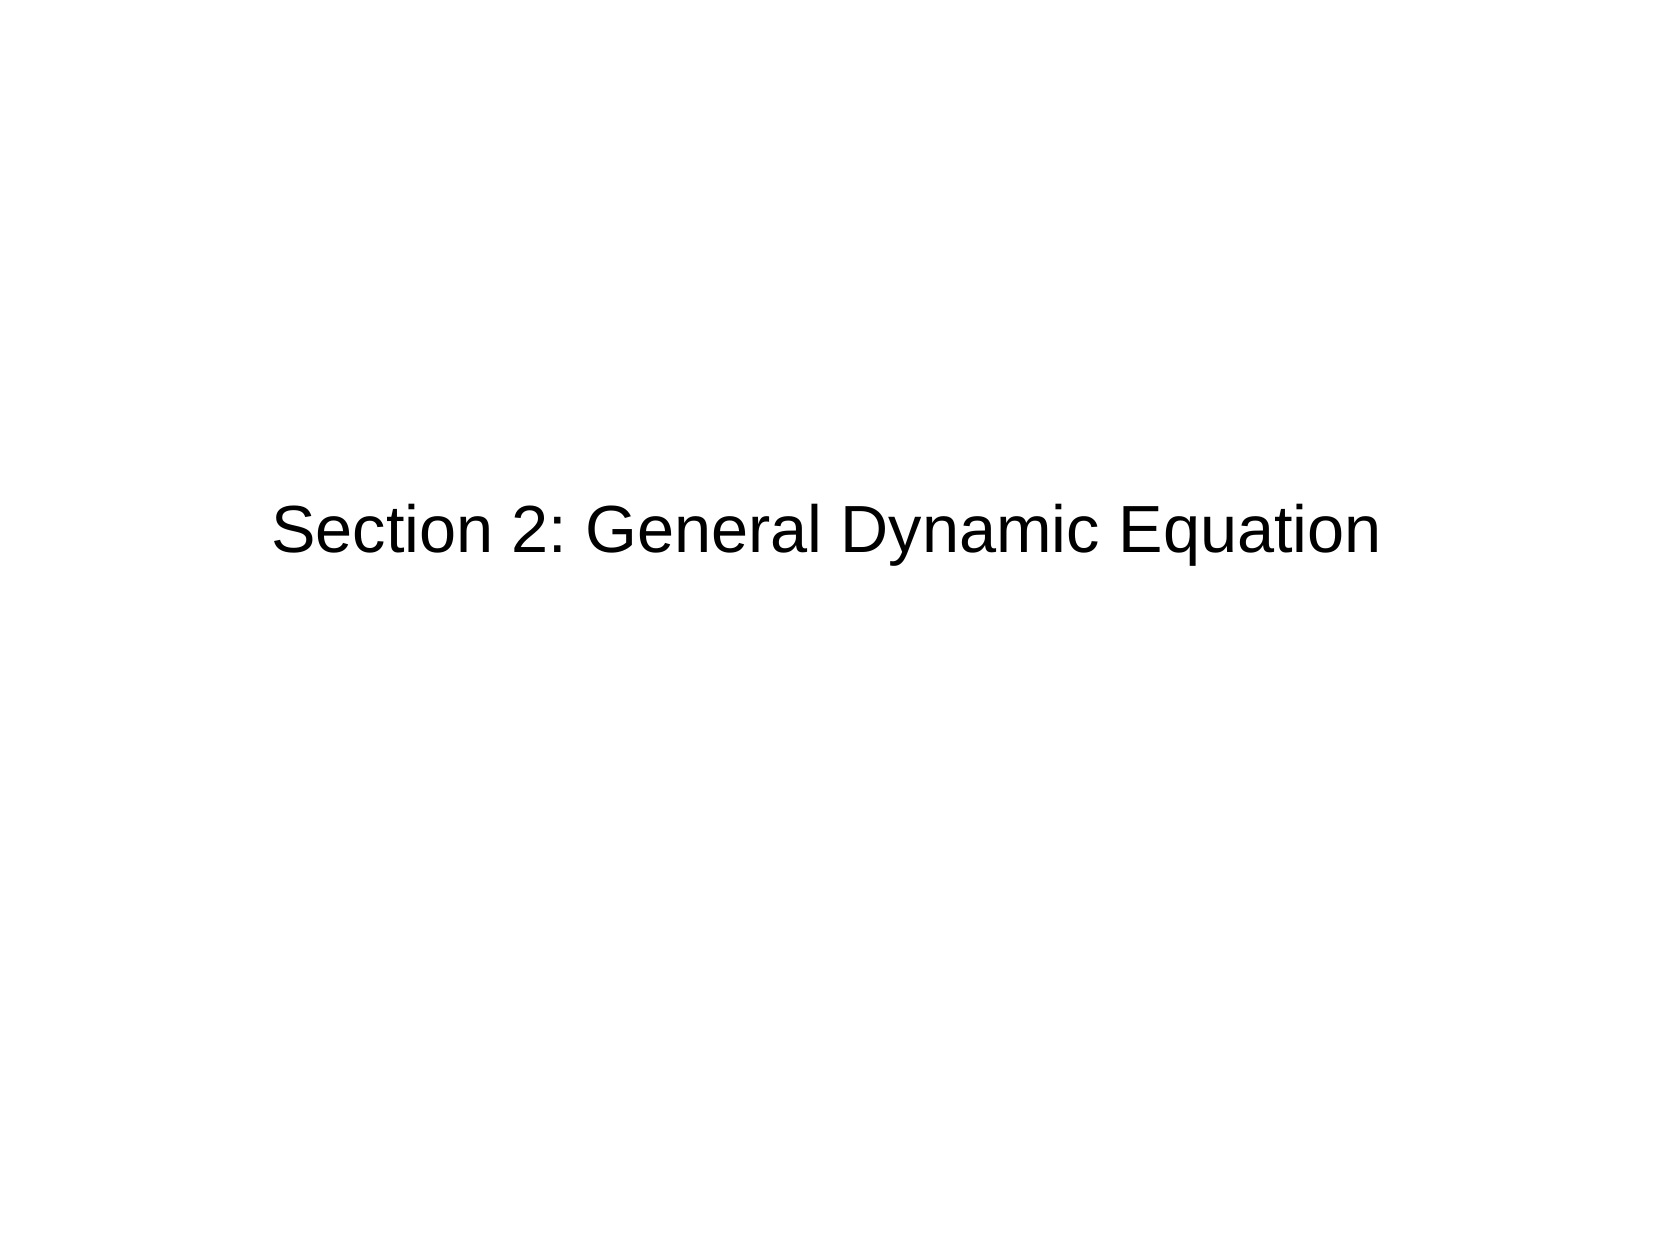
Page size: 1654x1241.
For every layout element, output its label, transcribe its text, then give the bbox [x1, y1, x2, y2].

subtitle Section 2: General Dynamic Equation [82, 49, 1571, 1010]
